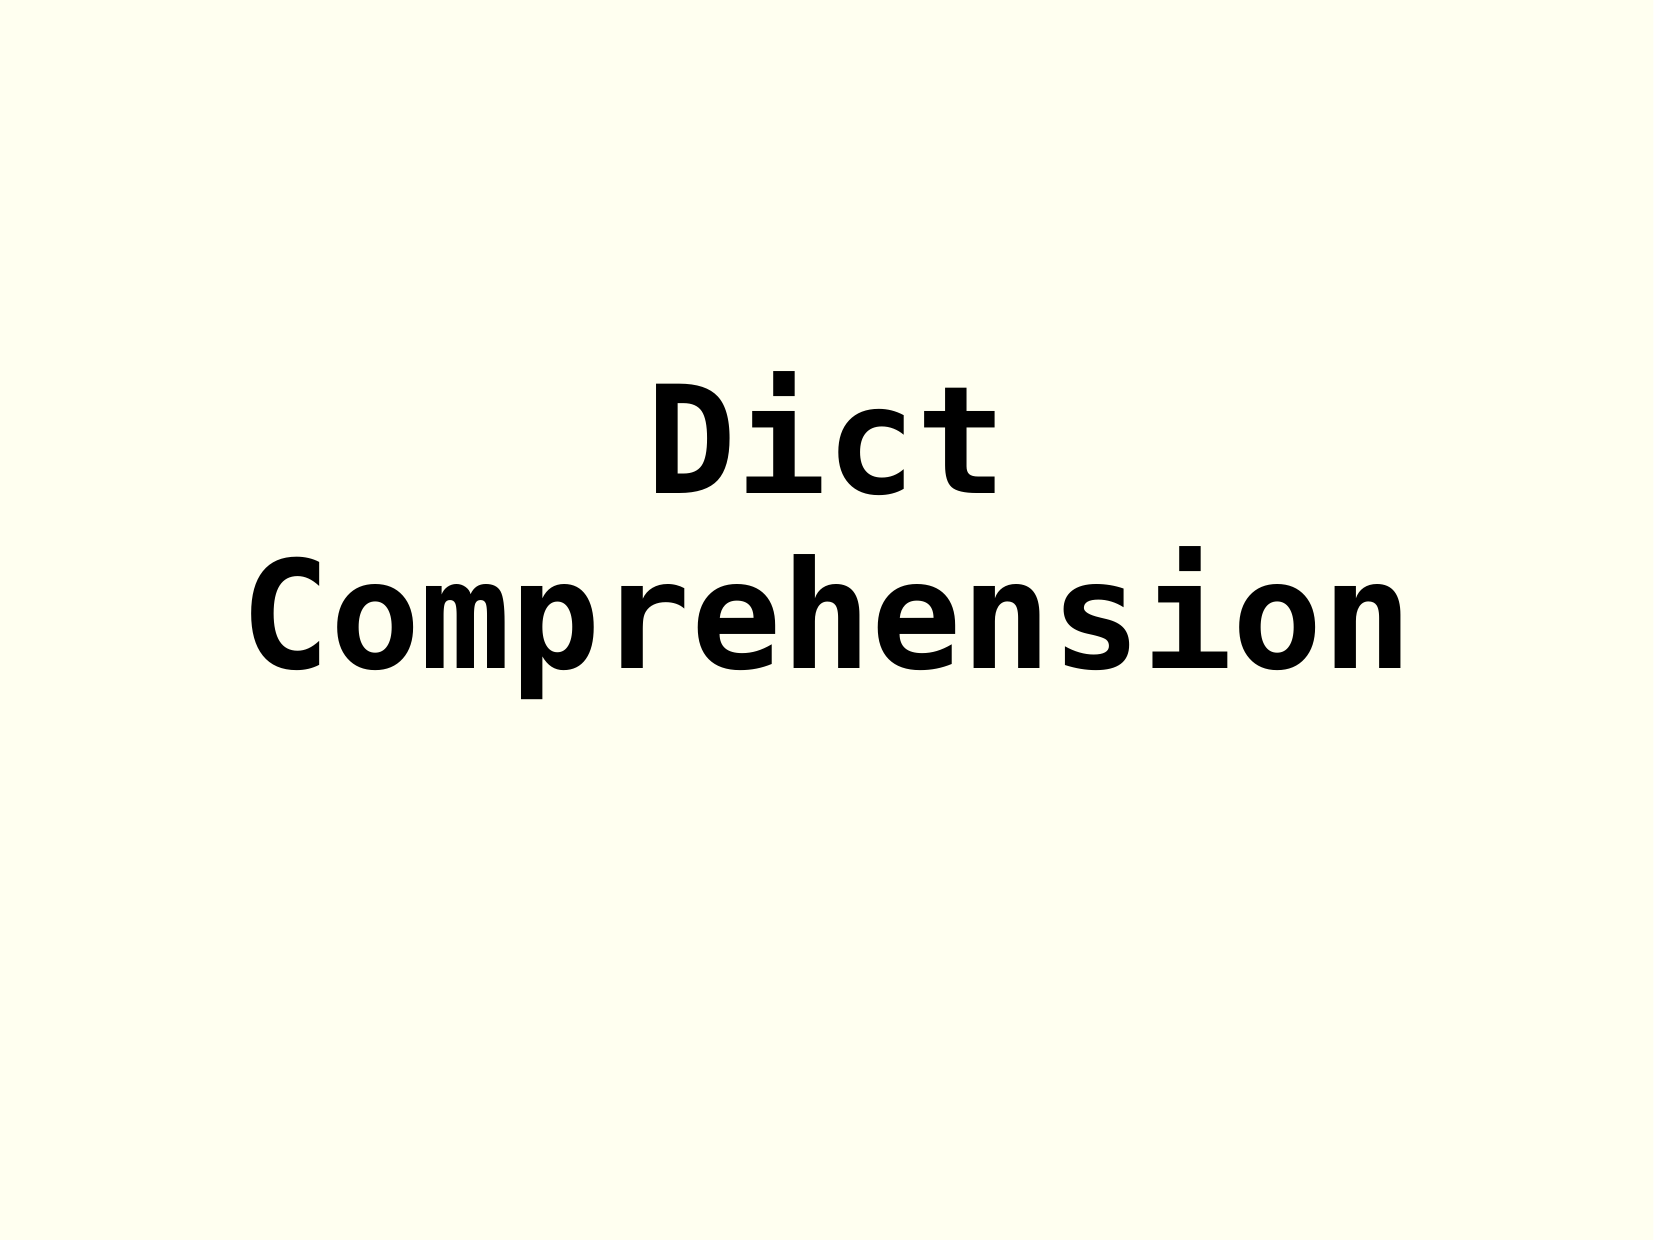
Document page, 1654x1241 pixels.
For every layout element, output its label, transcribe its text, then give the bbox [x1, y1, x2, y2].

subtitle Dict Comprehension [82, 49, 1571, 1010]
